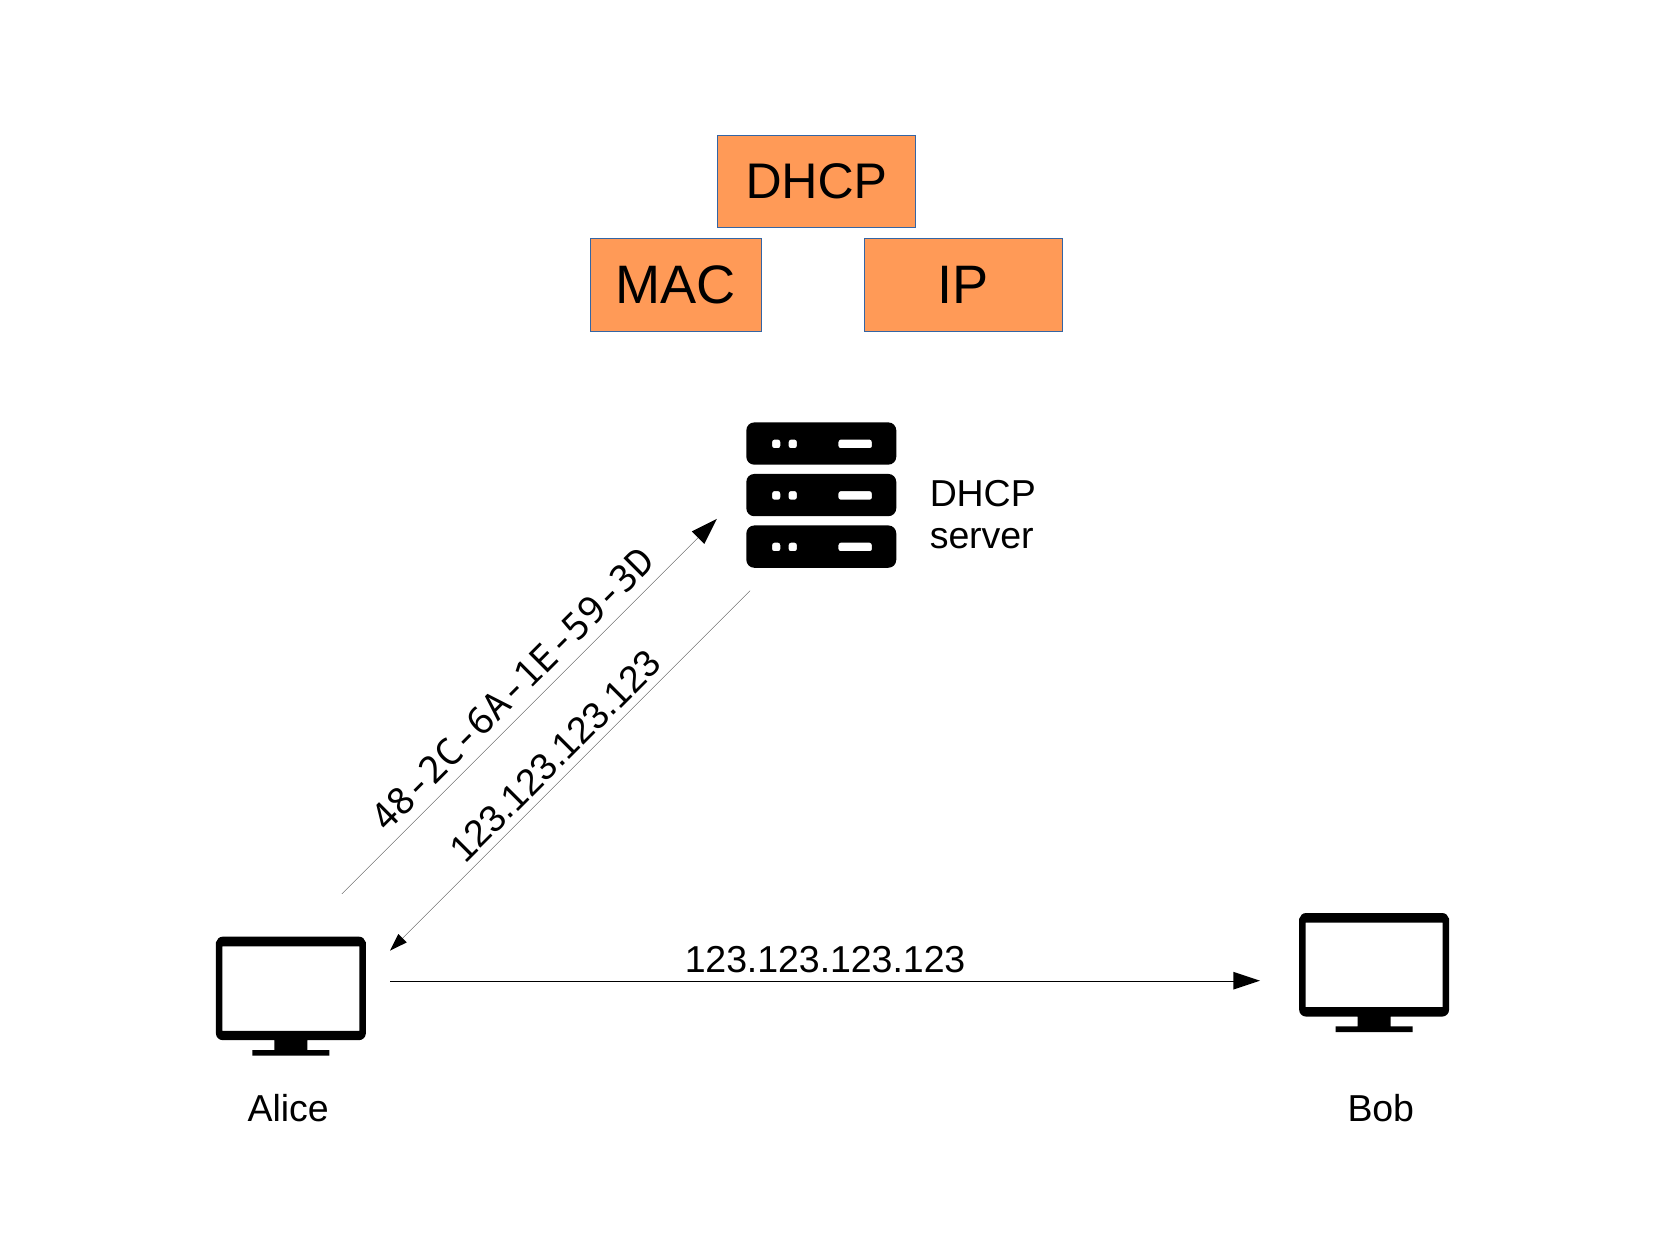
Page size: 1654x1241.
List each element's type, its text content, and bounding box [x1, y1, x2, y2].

picture [1290, 888, 1459, 1079]
text_box DHCP [717, 135, 916, 228]
text_box DHCP server [915, 465, 1126, 564]
text_box Alice [168, 1079, 409, 1137]
text_box Bob [1260, 1079, 1501, 1137]
text_box MAC [590, 238, 762, 332]
picture [735, 408, 904, 581]
picture [206, 912, 376, 1079]
text_box IP [864, 238, 1063, 332]
